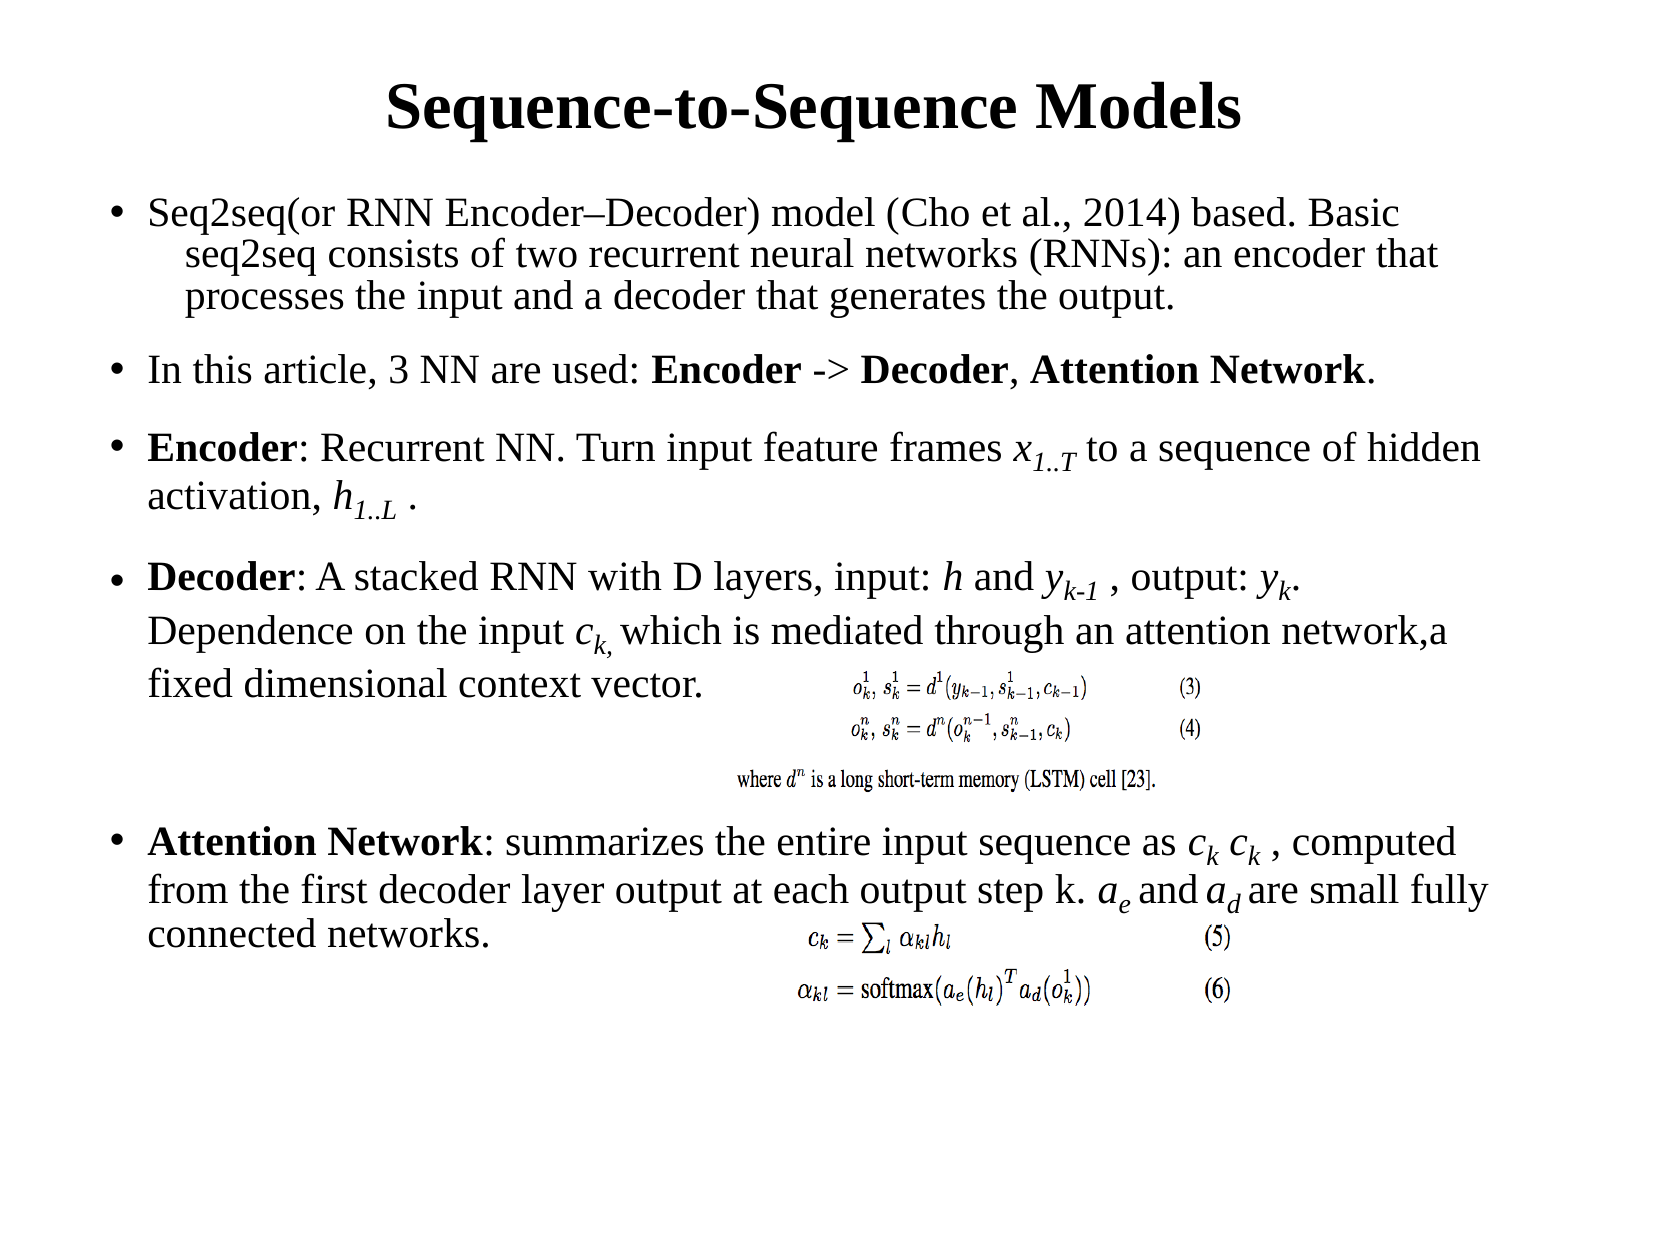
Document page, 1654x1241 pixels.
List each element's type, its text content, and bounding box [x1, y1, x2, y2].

picture [724, 655, 1216, 796]
title Sequence-to-Sequence Models [90, 56, 1540, 162]
picture [795, 919, 1240, 1006]
list Seq2seq(or RNN Encoder–Decoder) model (Cho et al., 2014) based. Basic seq2seq consists of two recurrent neural networks (RNNs): an encoder that processes the input and a decoder that generates the output. In this article, 3 NN are used: Encoder -> Decoder, Attention Network. Encoder: Recurrent NN. Turn input feature frames x1..T to a sequence of hidden activation, h1..L . Decoder: A stacked RNN with D layers, input: h and yk-1 , output: yk. Dependence on the input ck, which is mediated through an attention network,a fixed dimensional context vector. Attention Network: summarizes the entire input sequence as ck ck , computed from the first decoder layer output at each output step k. ae and ad are small fully connected networks. [94, 185, 1521, 1036]
